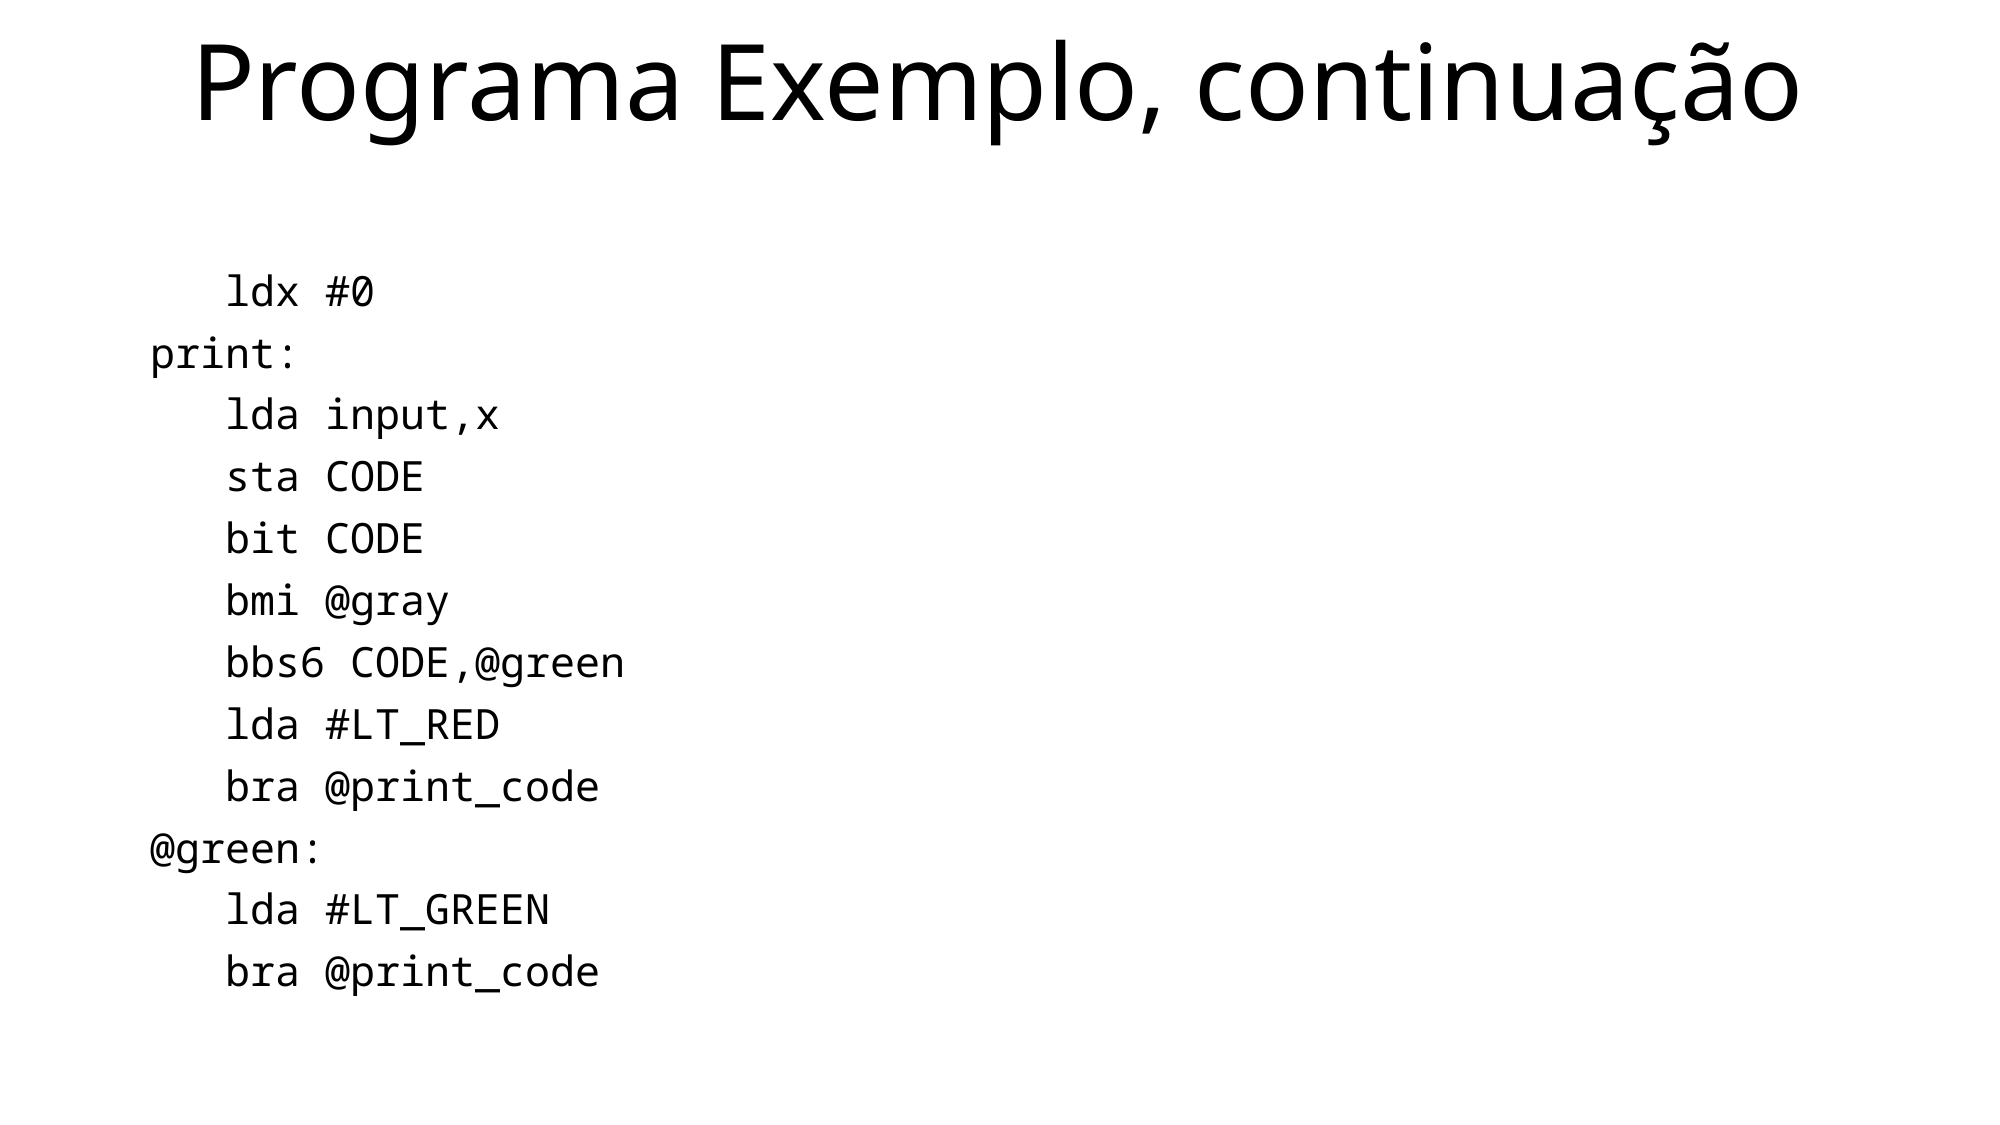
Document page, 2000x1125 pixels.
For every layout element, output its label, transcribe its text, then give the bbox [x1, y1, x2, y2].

title Programa Exemplo, continuação [135, 7, 1861, 165]
list ldx #0 print: lda input,x sta CODE bit CODE bmi @gray bbs6 CODE,@green lda #LT_RED bra @print_code @green: lda #LT_GREEN bra @print_code [135, 195, 1860, 1036]
